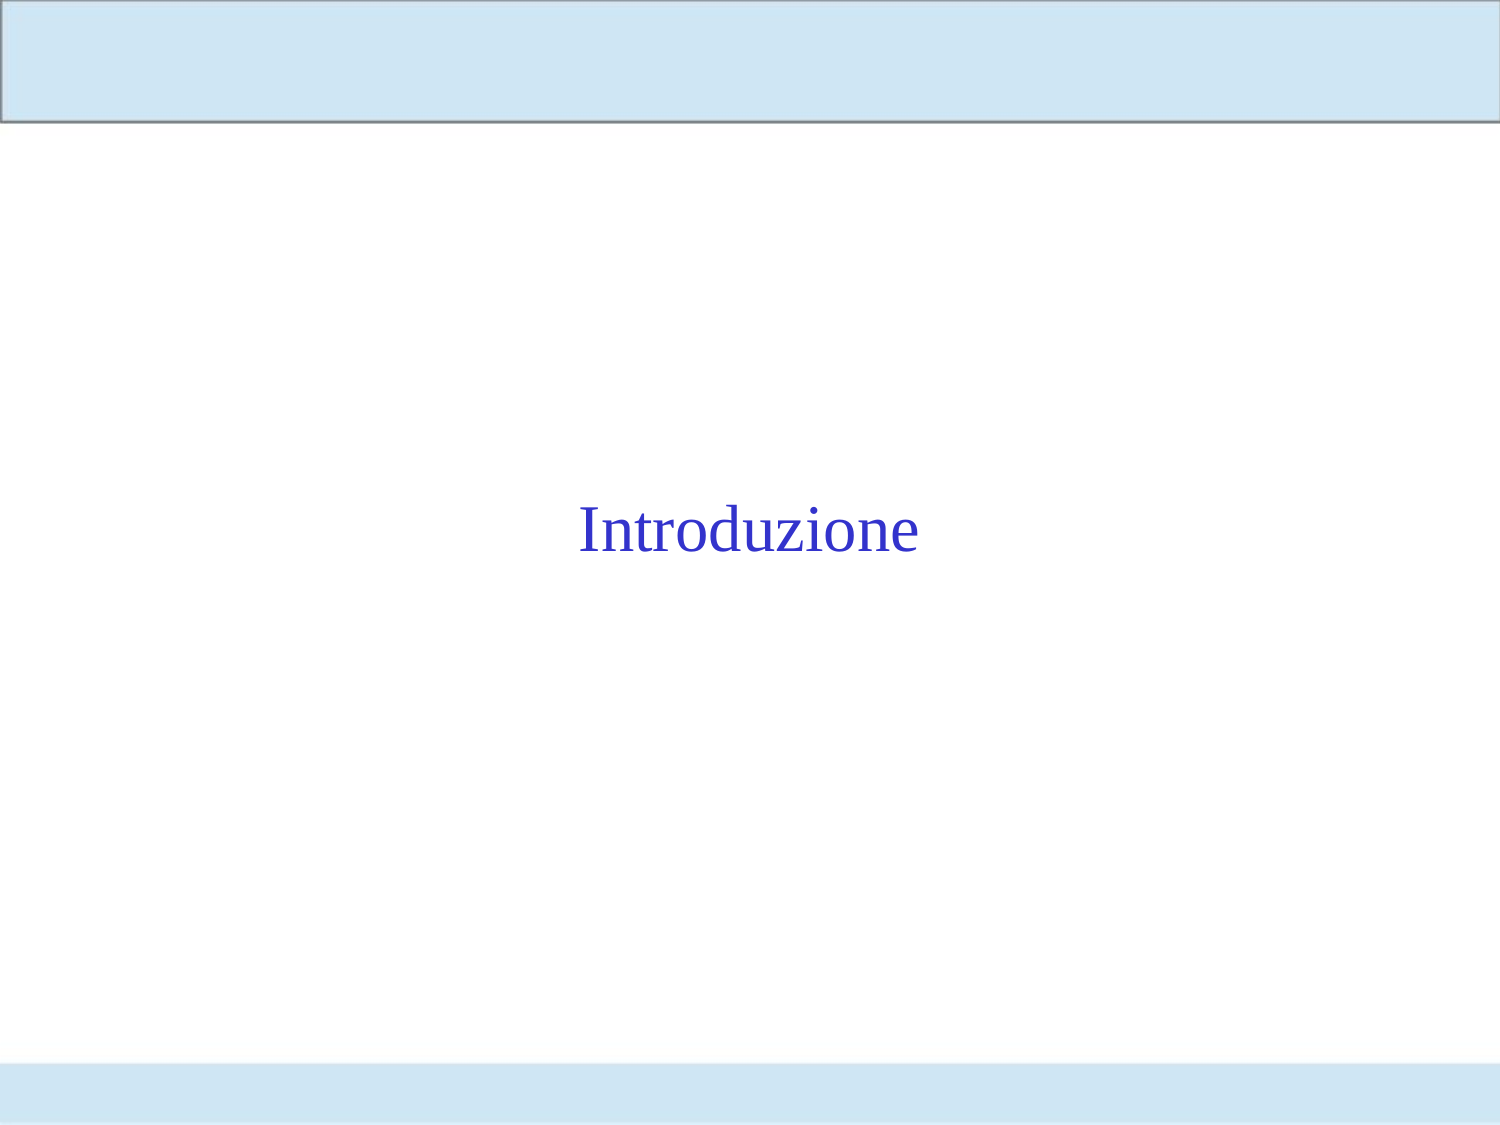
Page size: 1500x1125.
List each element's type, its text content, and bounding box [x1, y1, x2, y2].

picture [0, 0, 1500, 1125]
title Introduzione [112, 431, 1388, 619]
